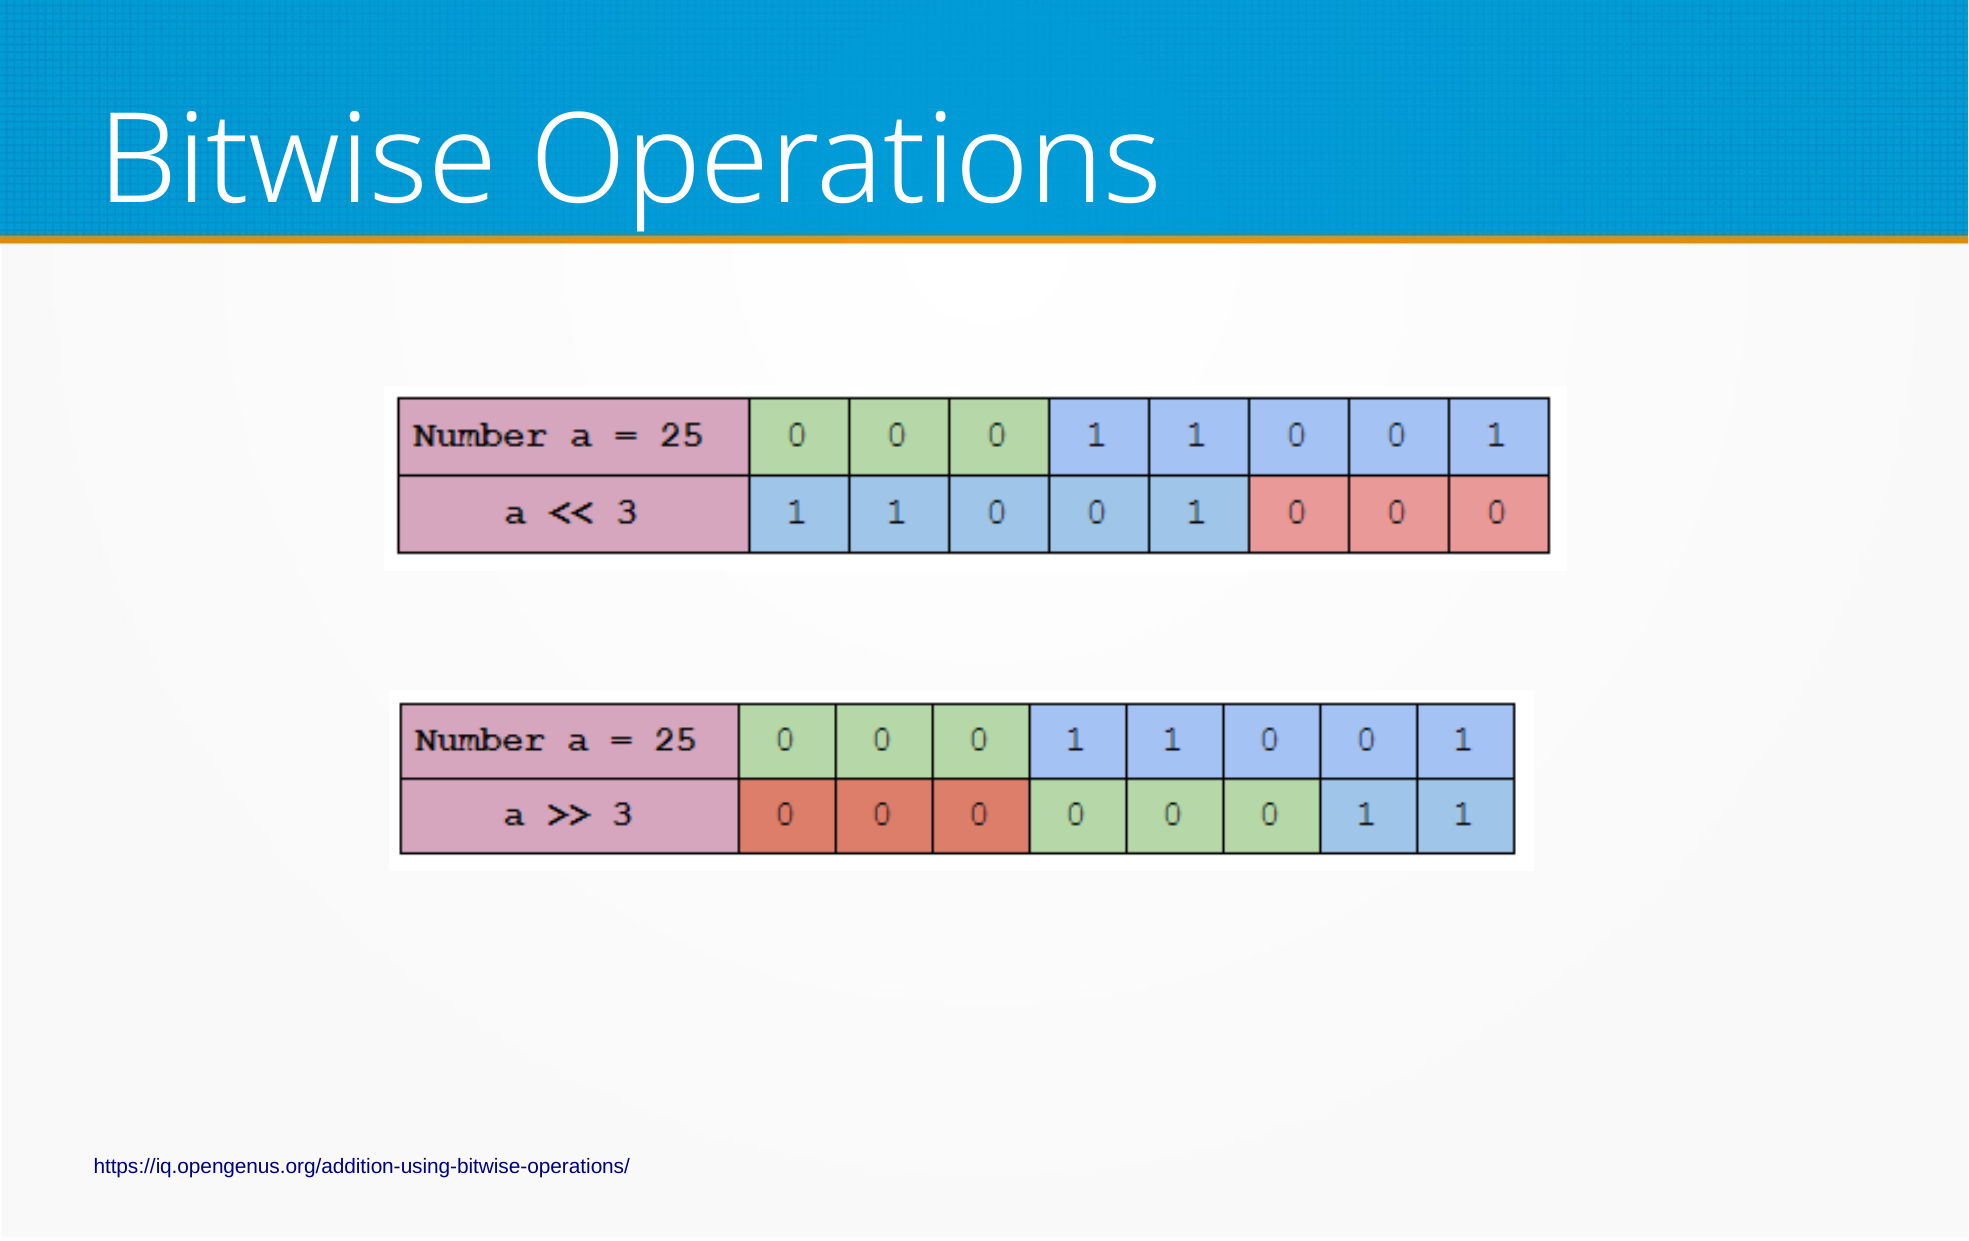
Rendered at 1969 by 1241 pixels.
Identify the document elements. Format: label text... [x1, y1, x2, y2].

text_box https://iq.opengenus.org/addition-using-bitwise-operations/ [78, 1147, 645, 1186]
picture [0, 233, 1969, 1241]
title Bitwise Operations [98, 19, 1870, 228]
